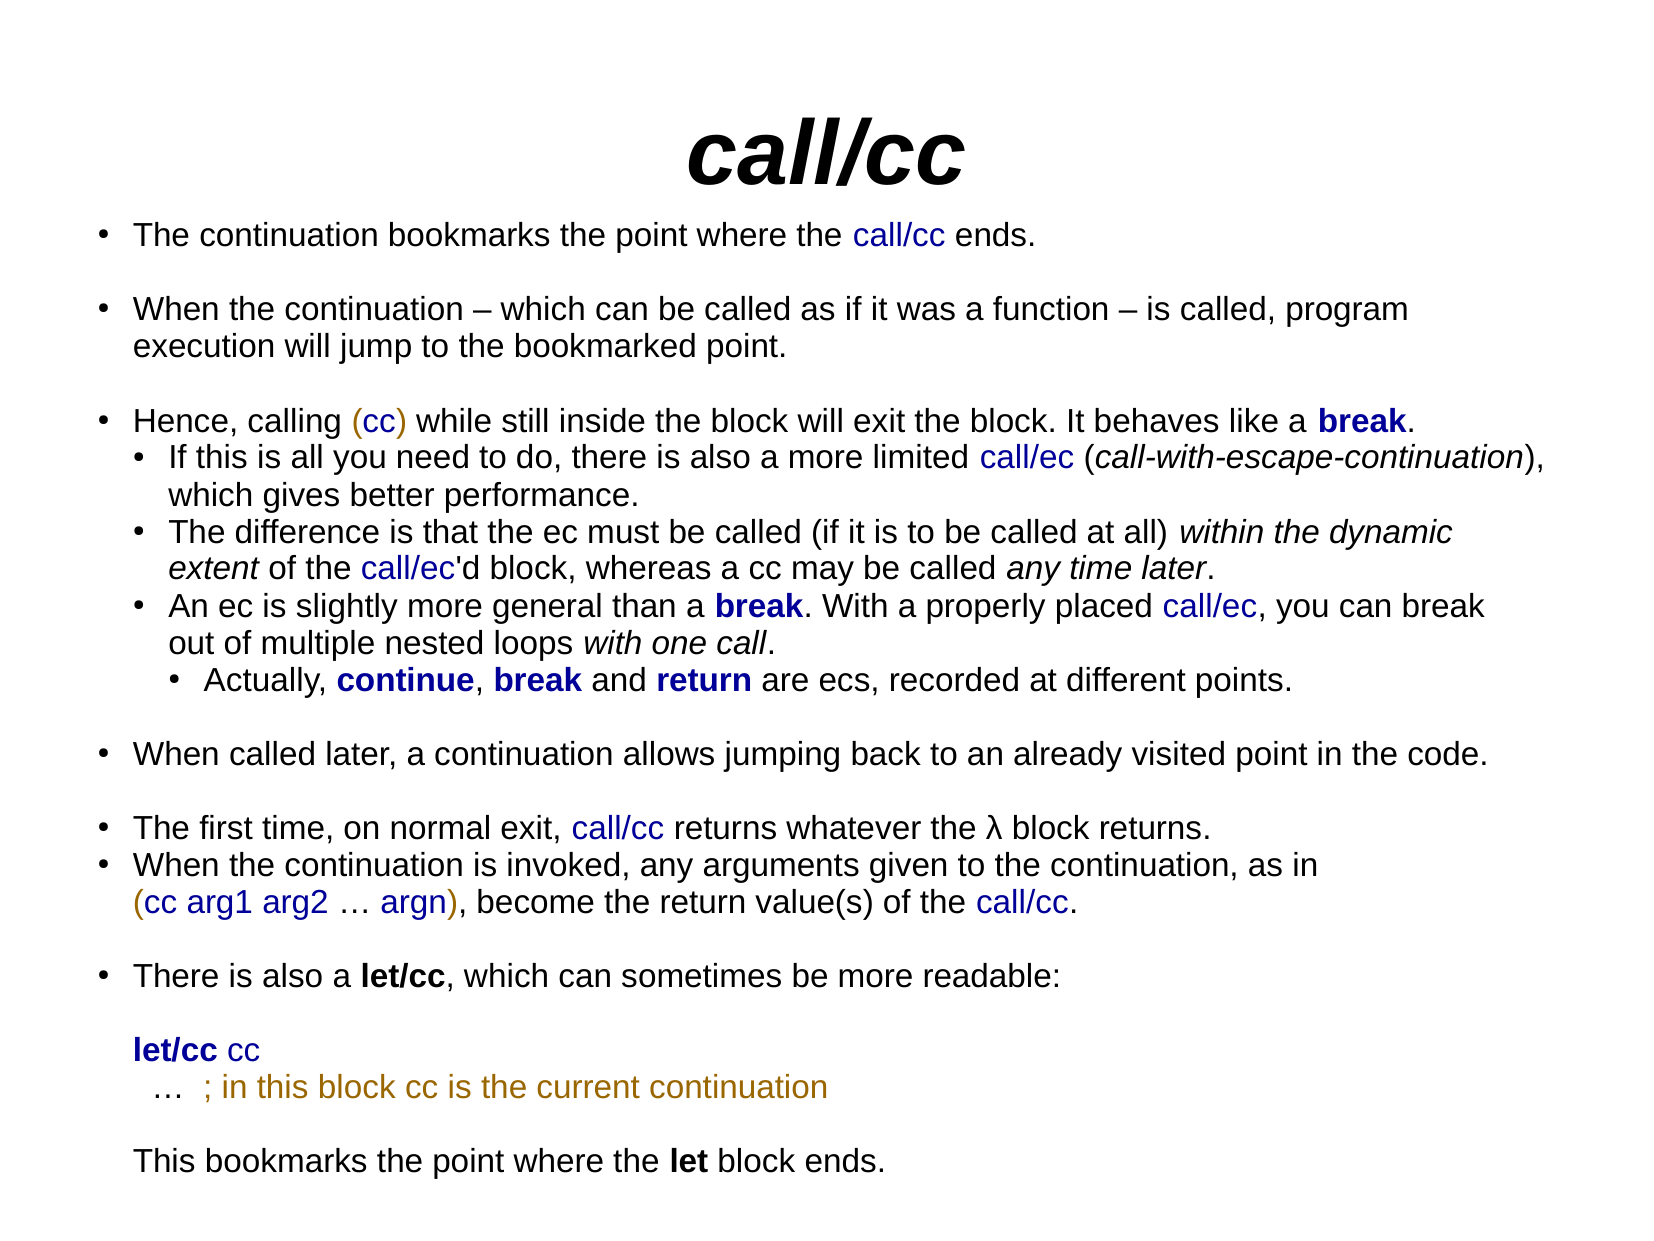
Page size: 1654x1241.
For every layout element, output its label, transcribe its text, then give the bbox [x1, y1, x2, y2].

text_box The continuation bookmarks the point where the call/cc ends. When the continuation – which can be called as if it was a function – is called, program execution will jump to the bookmarked point. Hence, calling (cc) while still inside the block will exit the block. It behaves like a break. If this is all you need to do, there is also a more limited call/ec (call-with-escape-continuation), which gives better performance. The difference is that the ec must be called (if it is to be called at all) within the dynamic extent of the call/ec'd block, whereas a cc may be called any time later. An ec is slightly more general than a break. With a properly placed call/ec, you can break out of multiple nested loops with one call. Actually, continue, break and return are ecs, recorded at different points. When called later, a continuation allows jumping back to an already visited point in the code. The first time, on normal exit, call/cc returns whatever the λ block returns. When the continuation is invoked, any arguments given to the continuation, as in (cc arg1 arg2 … argn), become the return value(s) of the call/cc. There is also a let/cc, which can sometimes be more readable: let/cc cc … ; in this block cc is the current continuation This bookmarks the point where the let block ends. [82, 209, 1561, 1200]
title call/cc [82, 49, 1571, 257]
